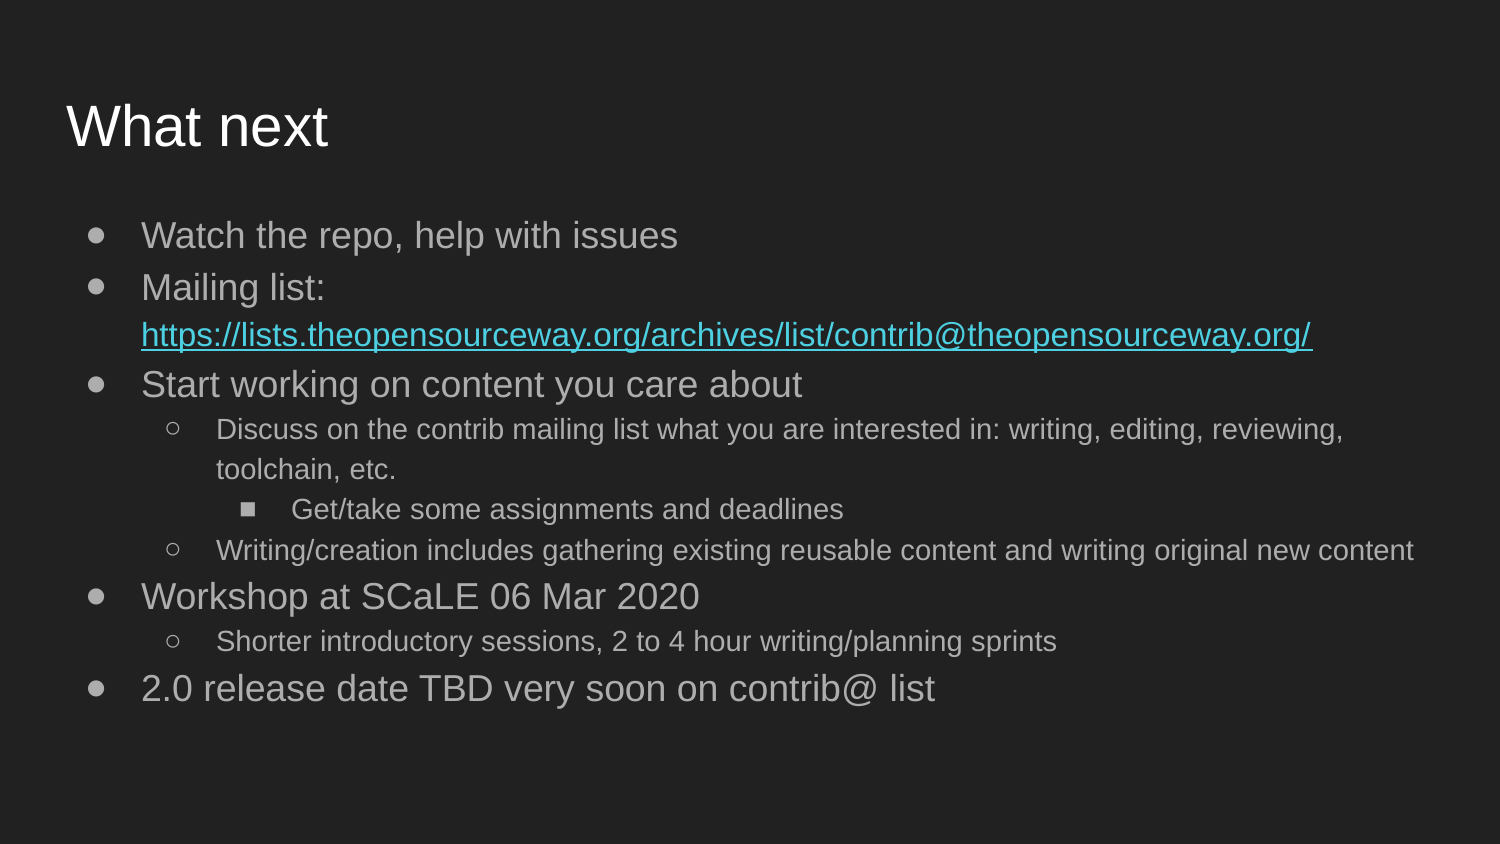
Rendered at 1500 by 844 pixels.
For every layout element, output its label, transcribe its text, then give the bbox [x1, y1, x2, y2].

title What next [51, 72, 1449, 167]
list Watch the repo, help with issues Mailing list: https://lists.theopensourceway.org/archives/list/contrib@theopensourceway.org/ Start working on content you care about Discuss on the contrib mailing list what you are interested in: writing, editing, reviewing, toolchain, etc. Get/take some assignments and deadlines Writing/creation includes gathering existing reusable content and writing original new content Workshop at SCaLE 06 Mar 2020 Shorter introductory sessions, 2 to 4 hour writing/planning sprints 2.0 release date TBD very soon on contrib@ list [51, 189, 1449, 750]
